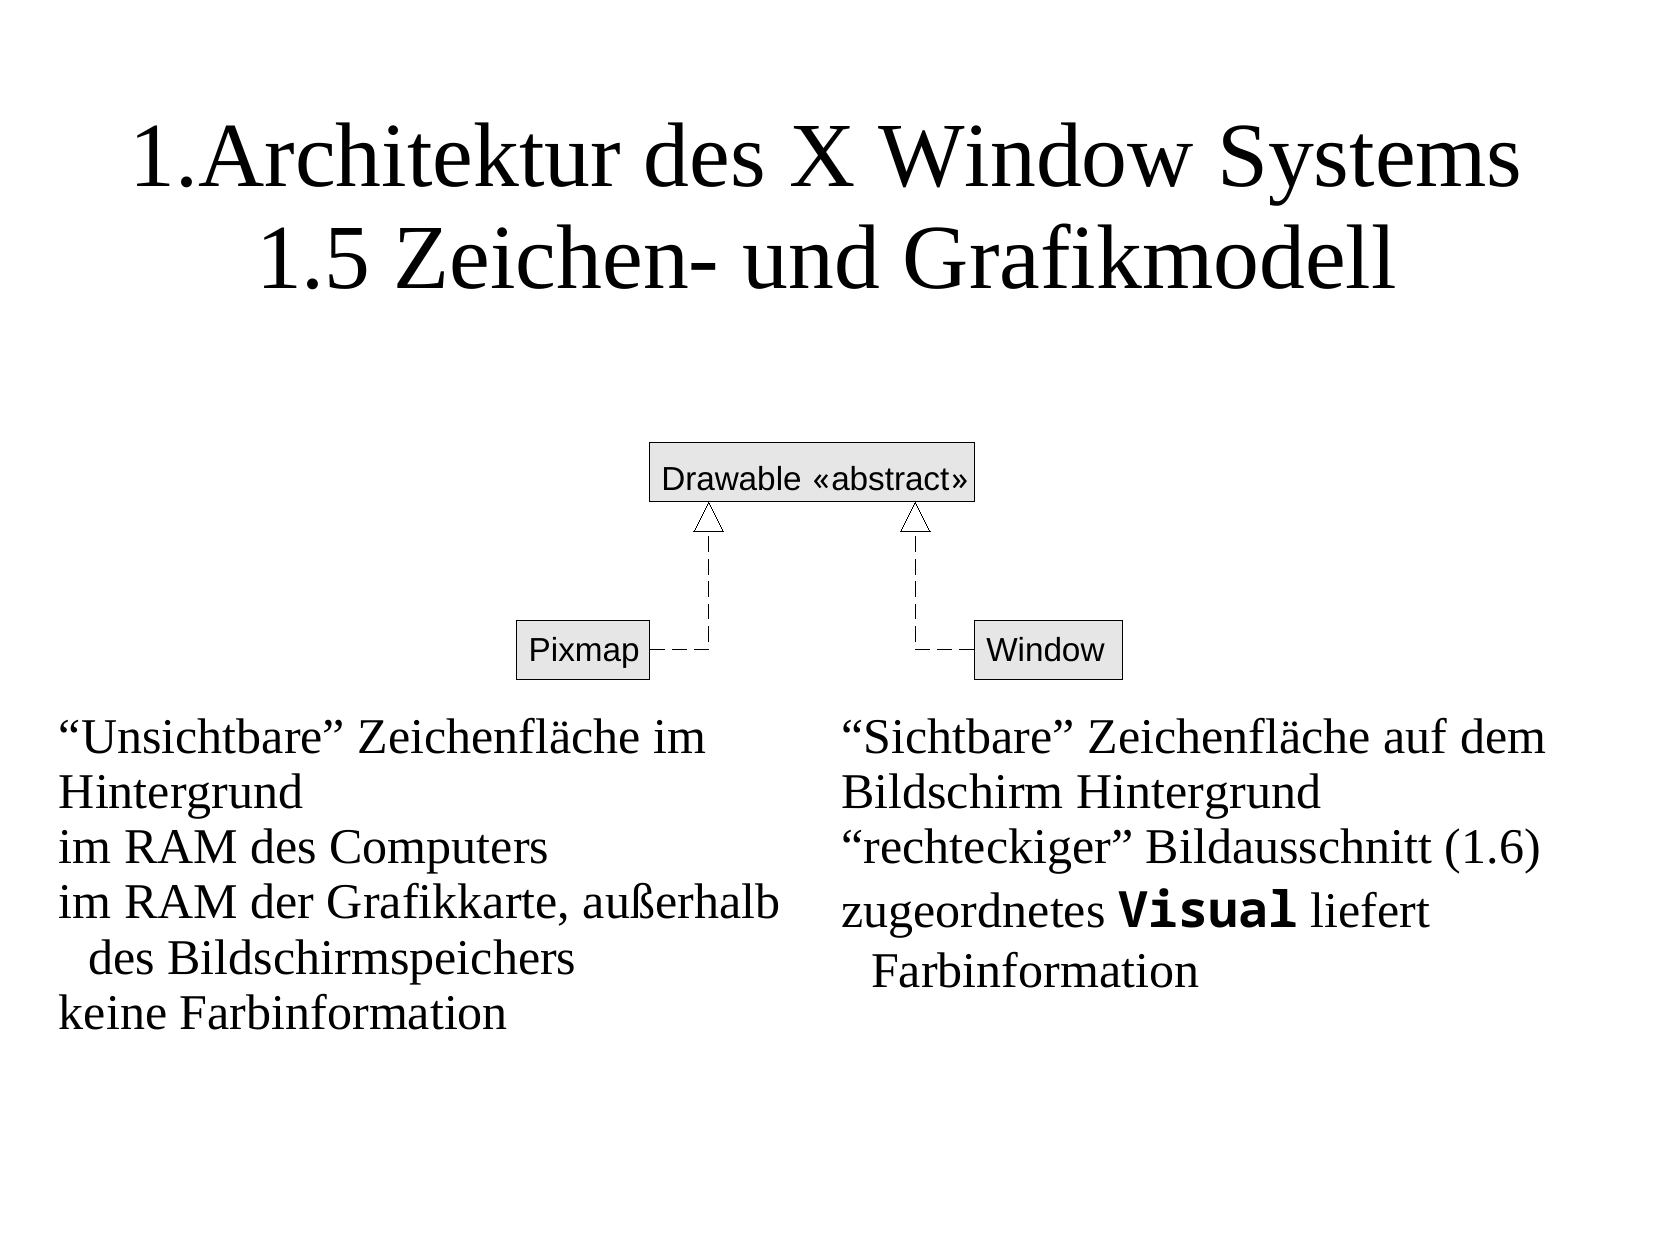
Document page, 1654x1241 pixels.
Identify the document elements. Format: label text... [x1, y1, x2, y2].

text_box Window [974, 620, 1123, 680]
title 1.Architektur des X Window Systems 1.5 Zeichen- und Grafikmodell [121, 102, 1534, 311]
text_box Pixmap [516, 620, 650, 680]
text_box [900, 501, 931, 532]
text_box Drawable «abstract» [649, 442, 975, 502]
text_box [693, 501, 724, 532]
text_box “Unsichtbare” Zeichenfläche im Hintergrund im RAM des Computers im RAM der Grafikkarte, außerhalb des Bildschirmspeichers keine Farbinformation [59, 708, 798, 1207]
text_box “Sichtbare” Zeichenfläche auf dem Bildschirm Hintergrund “rechteckiger” Bildausschnitt (1.6) zugeordnetes Visual liefert Farbinformation [841, 708, 1580, 1207]
